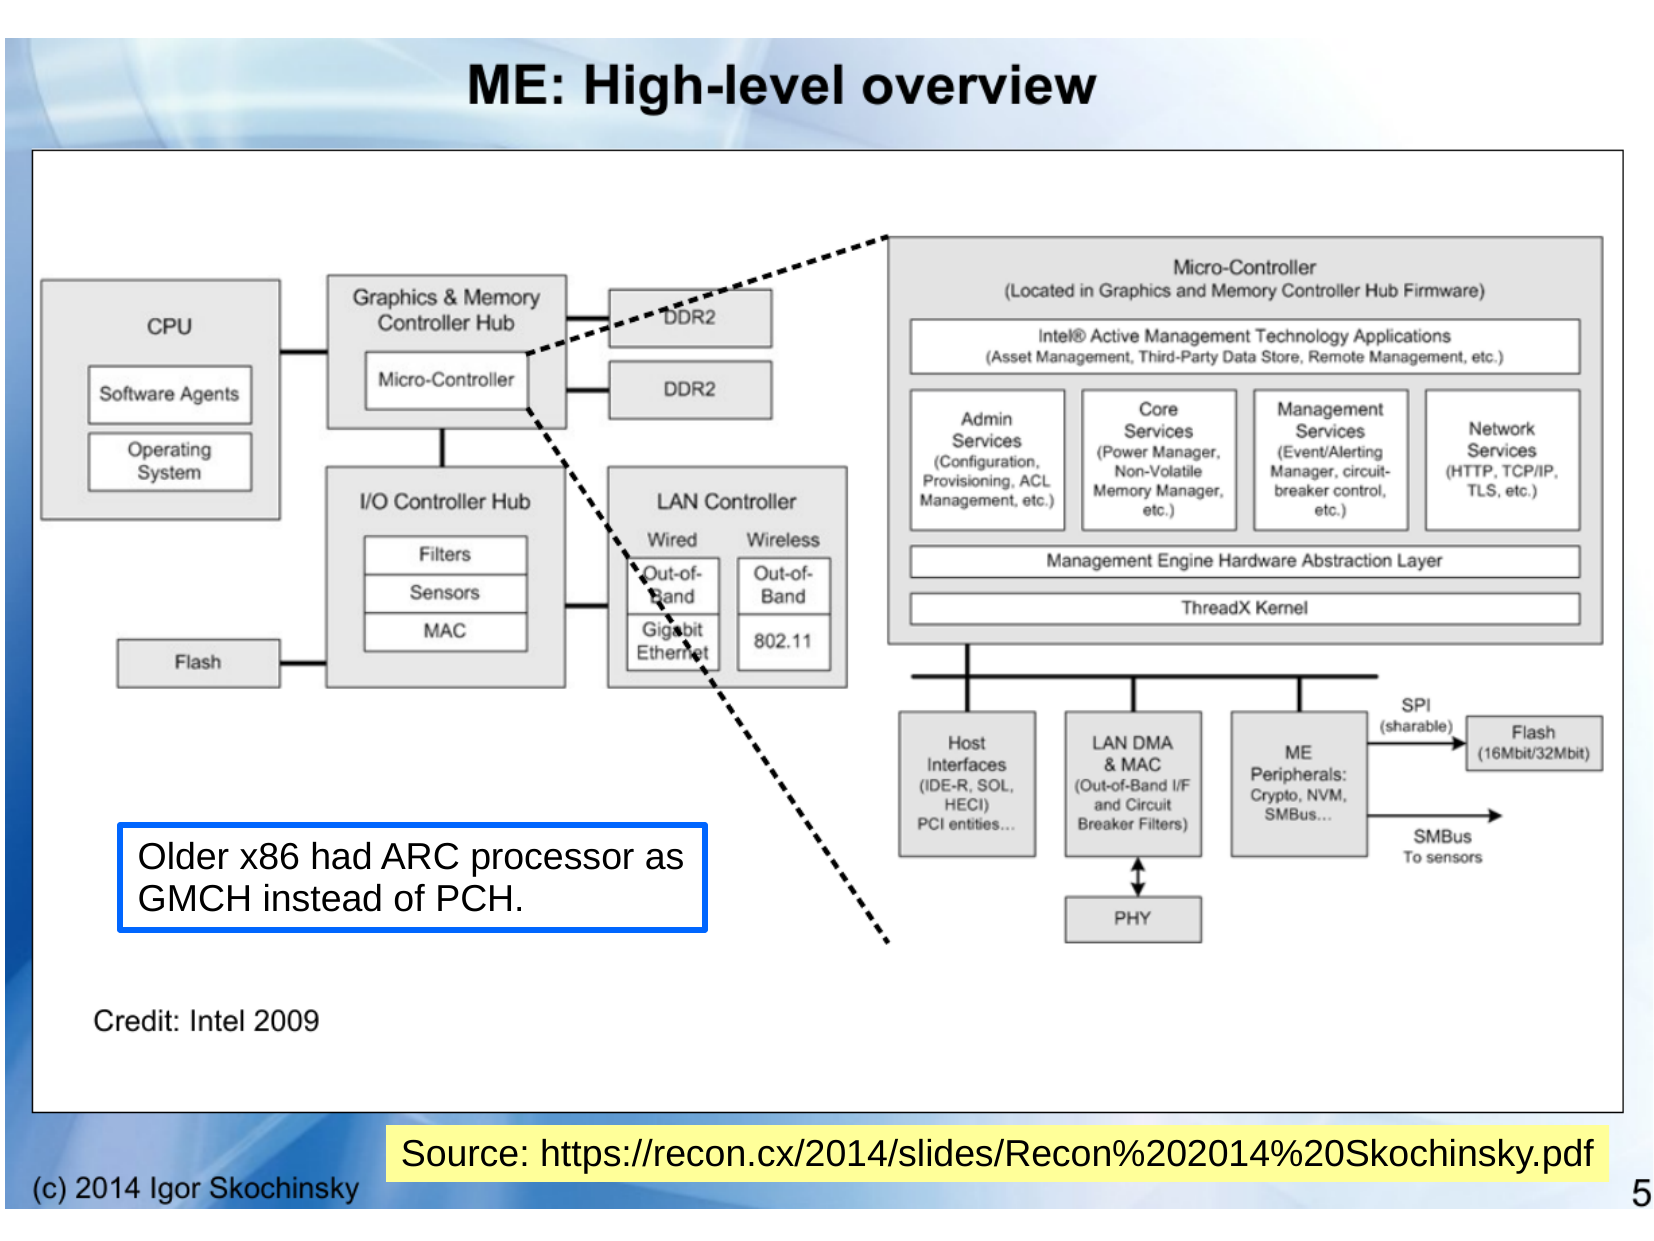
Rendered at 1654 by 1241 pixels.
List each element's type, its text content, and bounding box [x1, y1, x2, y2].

text_box Source: https://recon.cx/2014/slides/Recon%202014%20Skochinsky.pdf [386, 1125, 1610, 1182]
text_box Older x86 had ARC processor as GMCH instead of PCH. [120, 825, 706, 917]
picture [5, 38, 1654, 1209]
